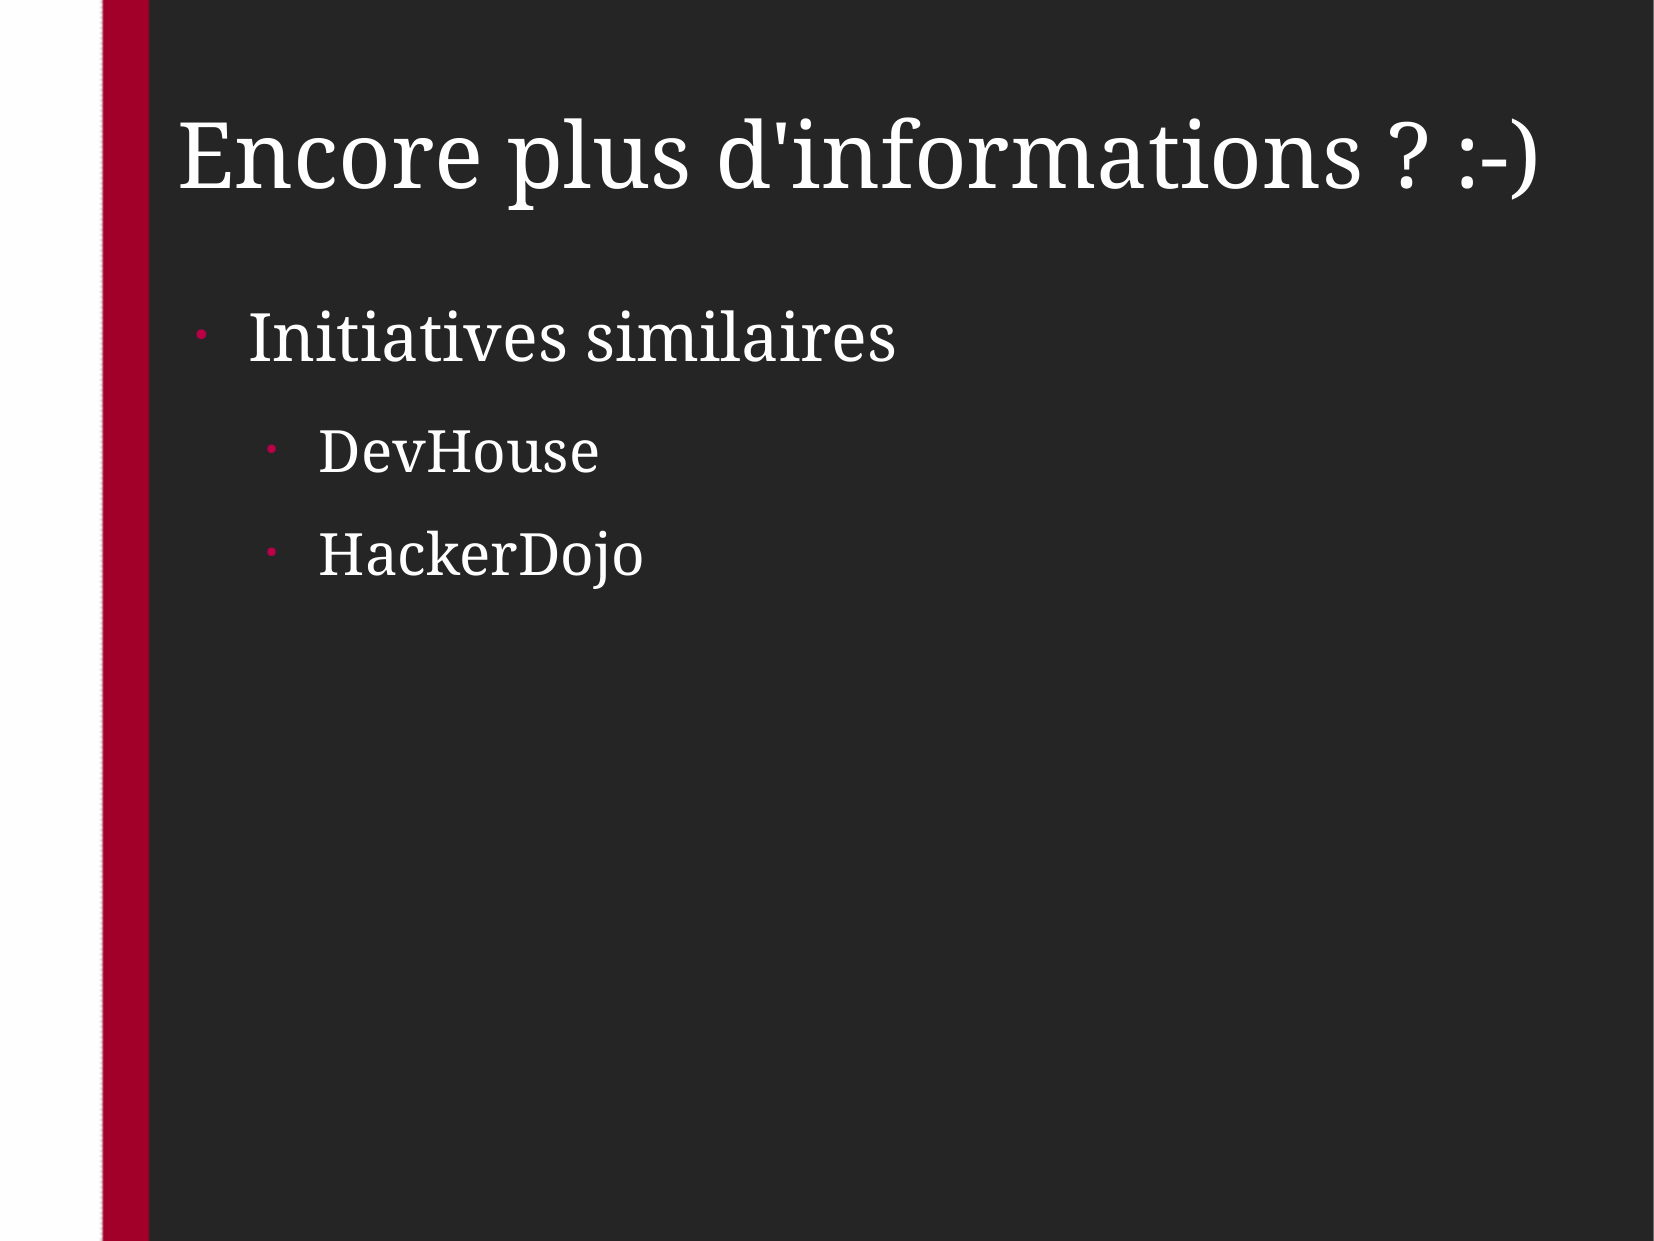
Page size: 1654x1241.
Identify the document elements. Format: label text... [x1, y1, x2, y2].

picture [0, 0, 1654, 1241]
title Encore plus d'informations ? :-) [177, 56, 1595, 250]
list Initiatives similaires DevHouse HackerDojo [177, 290, 1595, 1109]
